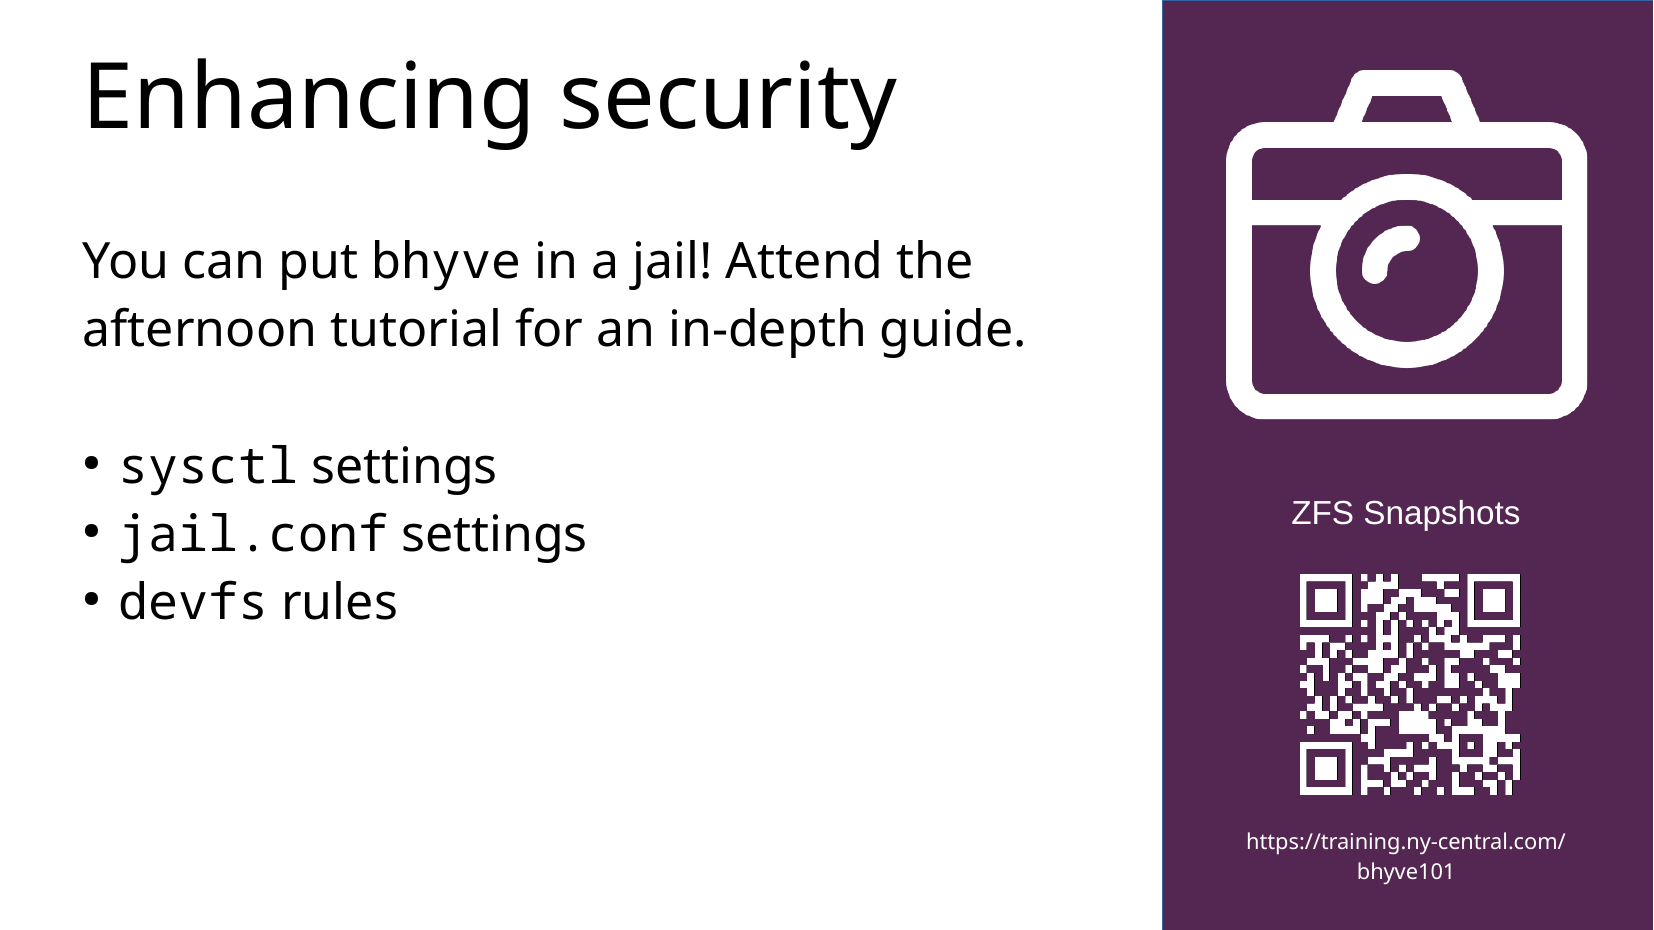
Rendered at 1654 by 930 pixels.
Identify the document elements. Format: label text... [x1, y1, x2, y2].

title Enhancing security [82, 37, 1571, 150]
text_box [1162, 0, 1653, 930]
text_box https://training.ny-central.com/bhyve101 [1200, 819, 1613, 930]
picture [1200, 44, 1613, 458]
picture [1268, 638, 1550, 826]
subtitle You can put bhyve in a jail! Attend the afternoon tutorial for an in-depth guide. sysctl settings jail.conf settings devfs rules [82, 224, 1126, 825]
text_box ZFS Snapshots [1200, 487, 1613, 638]
